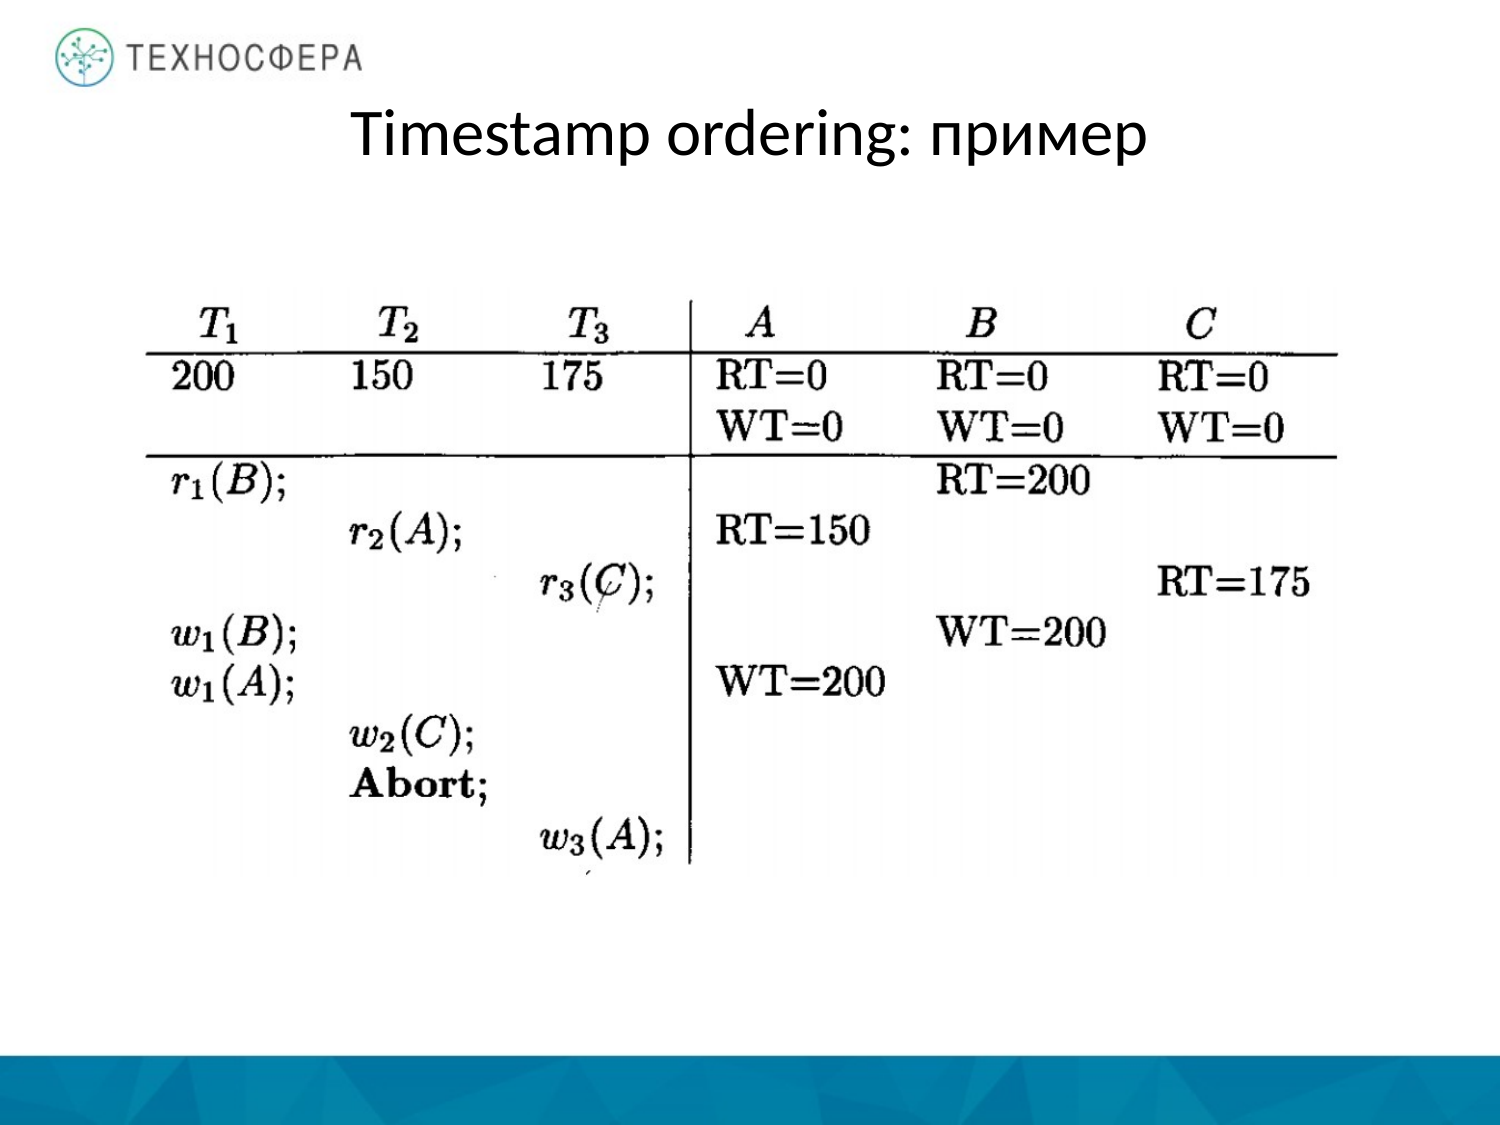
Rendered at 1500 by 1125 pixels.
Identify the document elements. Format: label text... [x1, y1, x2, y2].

title Timestamp ordering: пример [75, 45, 1425, 233]
picture [0, 0, 1500, 1057]
